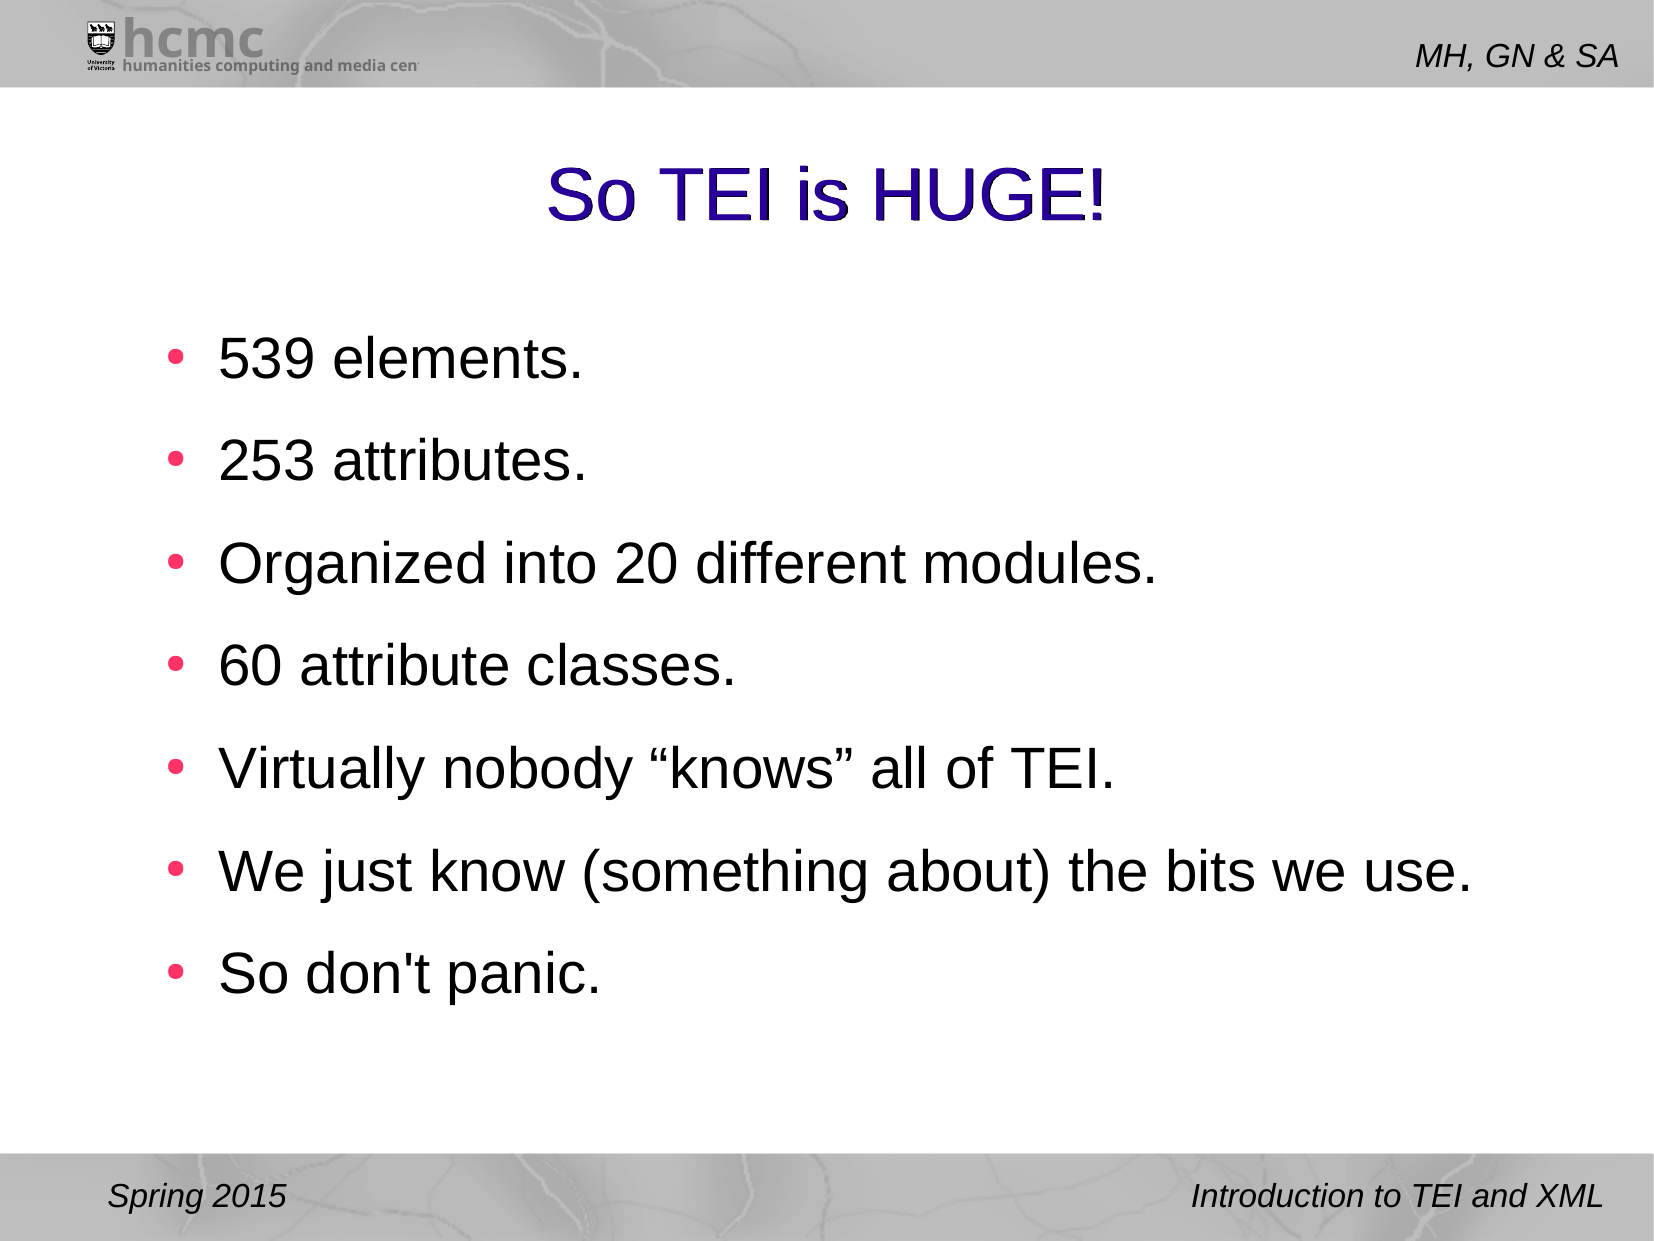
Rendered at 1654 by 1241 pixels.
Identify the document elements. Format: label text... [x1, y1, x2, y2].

picture [0, 0, 1654, 1241]
list 539 elements. 253 attributes. Organized into 20 different modules. 60 attribute classes. Virtually nobody “knows” all of TEI. We just know (something about) the bits we use. So don't panic. [147, 325, 1506, 1045]
title So TEI is HUGE! [118, 90, 1536, 298]
